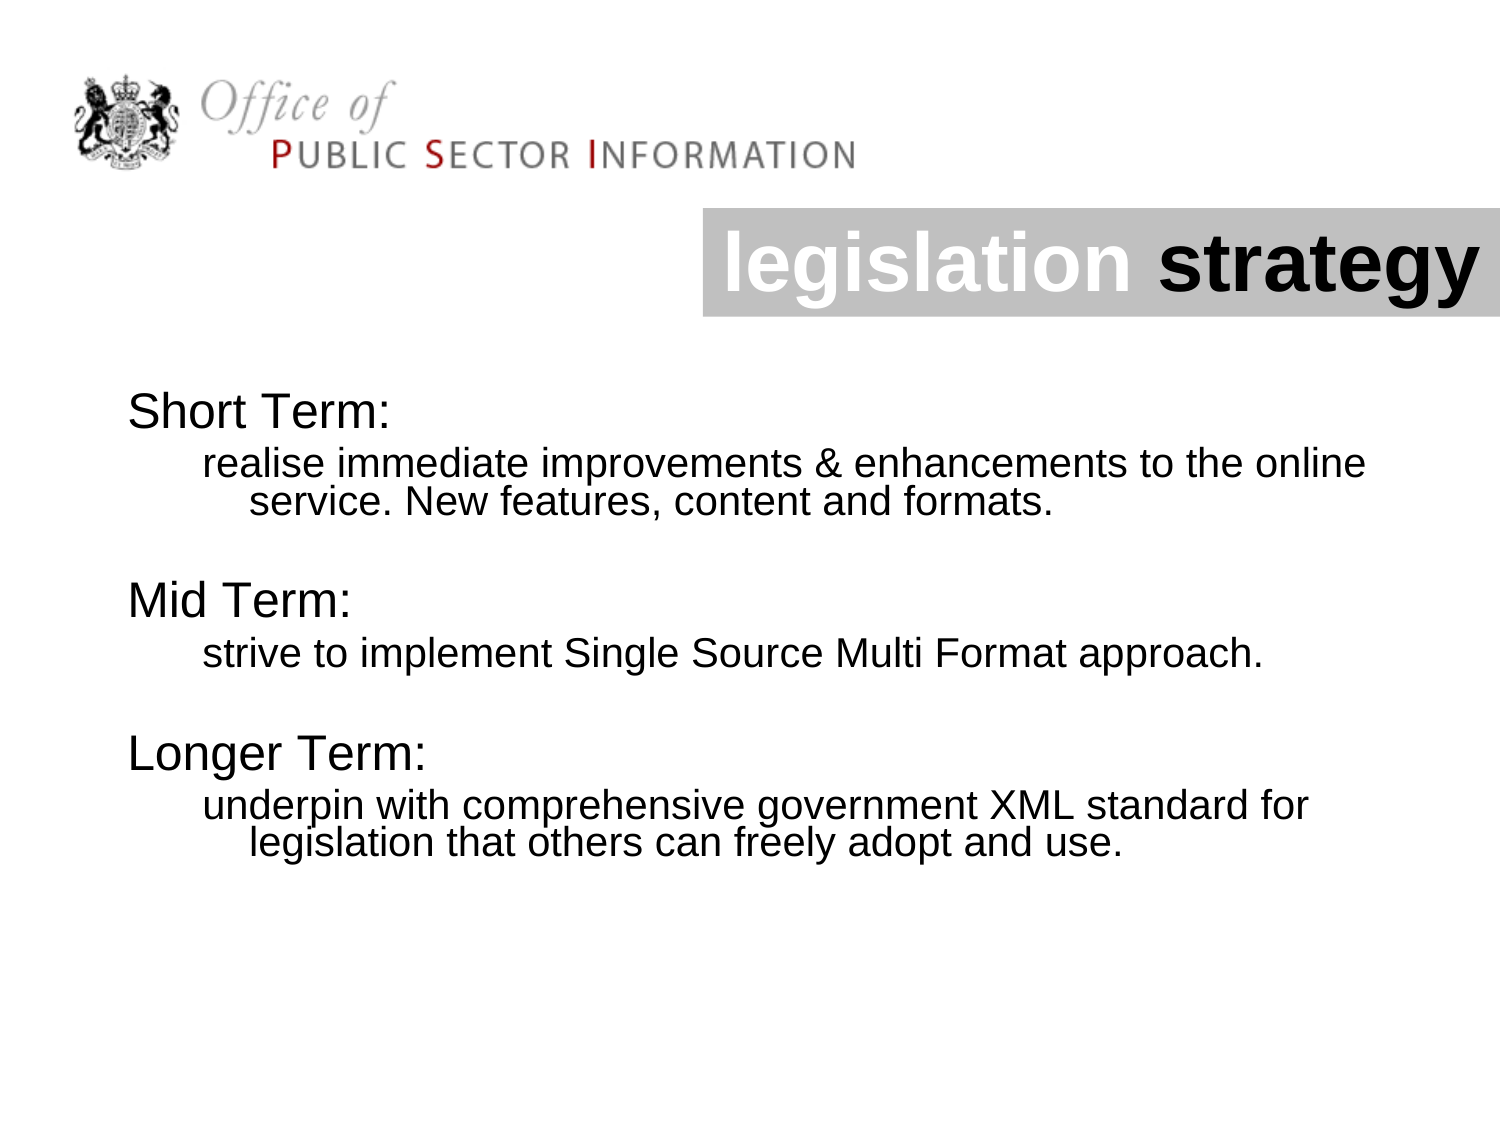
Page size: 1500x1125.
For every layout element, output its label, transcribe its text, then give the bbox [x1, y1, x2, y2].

text_box legislation strategy [702, 208, 1500, 317]
text_box Short Term: realise immediate improvements & enhancements to the online service. New features, content and formats. Mid Term: strive to implement Single Source Multi Format approach. Longer Term: underpin with comprehensive government XML standard for legislation that others can freely adopt and use. [112, 385, 1388, 1061]
picture [64, 66, 865, 181]
